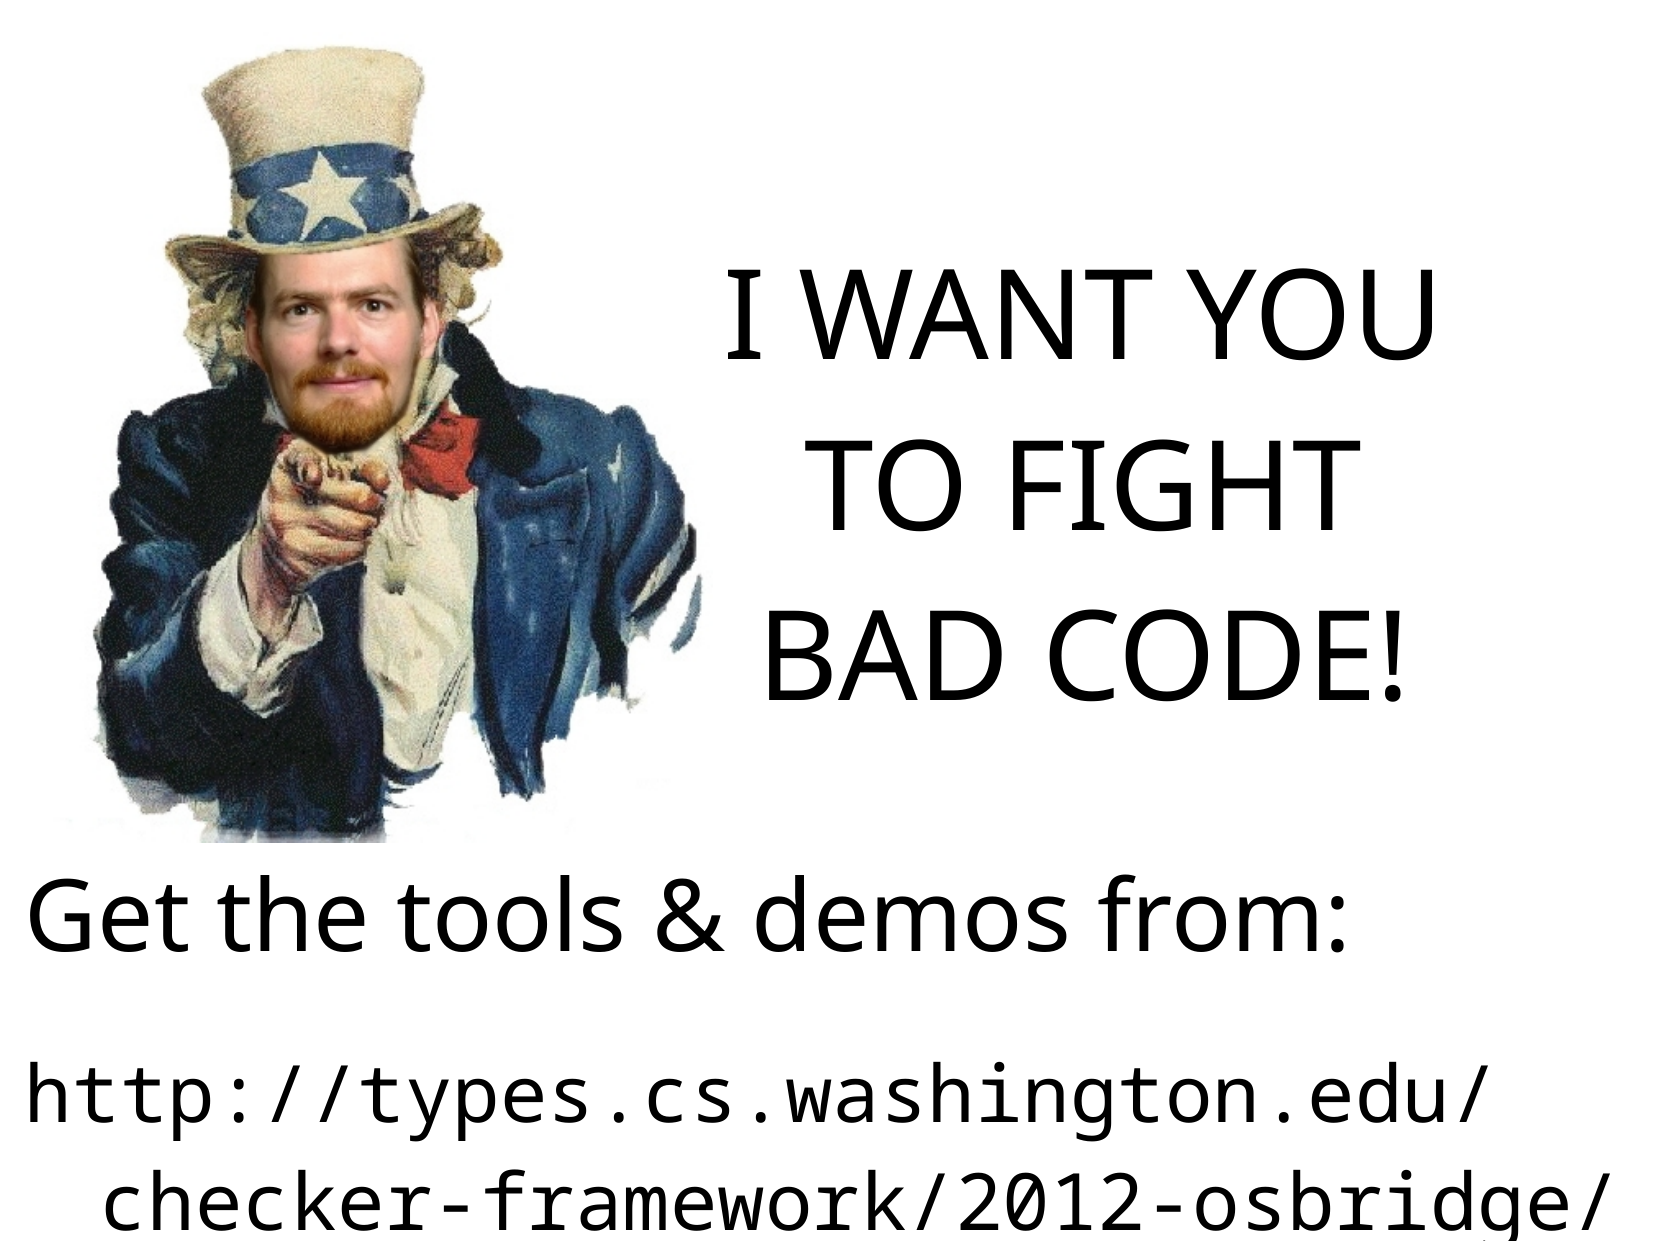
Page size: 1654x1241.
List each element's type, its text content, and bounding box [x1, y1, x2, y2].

text_box Get the tools & demos from: http://types.cs.washington.edu/ checker-framework/2012-osbridge/ [10, 866, 1635, 1232]
text_box I WANT YOU TO FIGHT BAD CODE! [713, 171, 1642, 792]
picture [41, 32, 713, 843]
